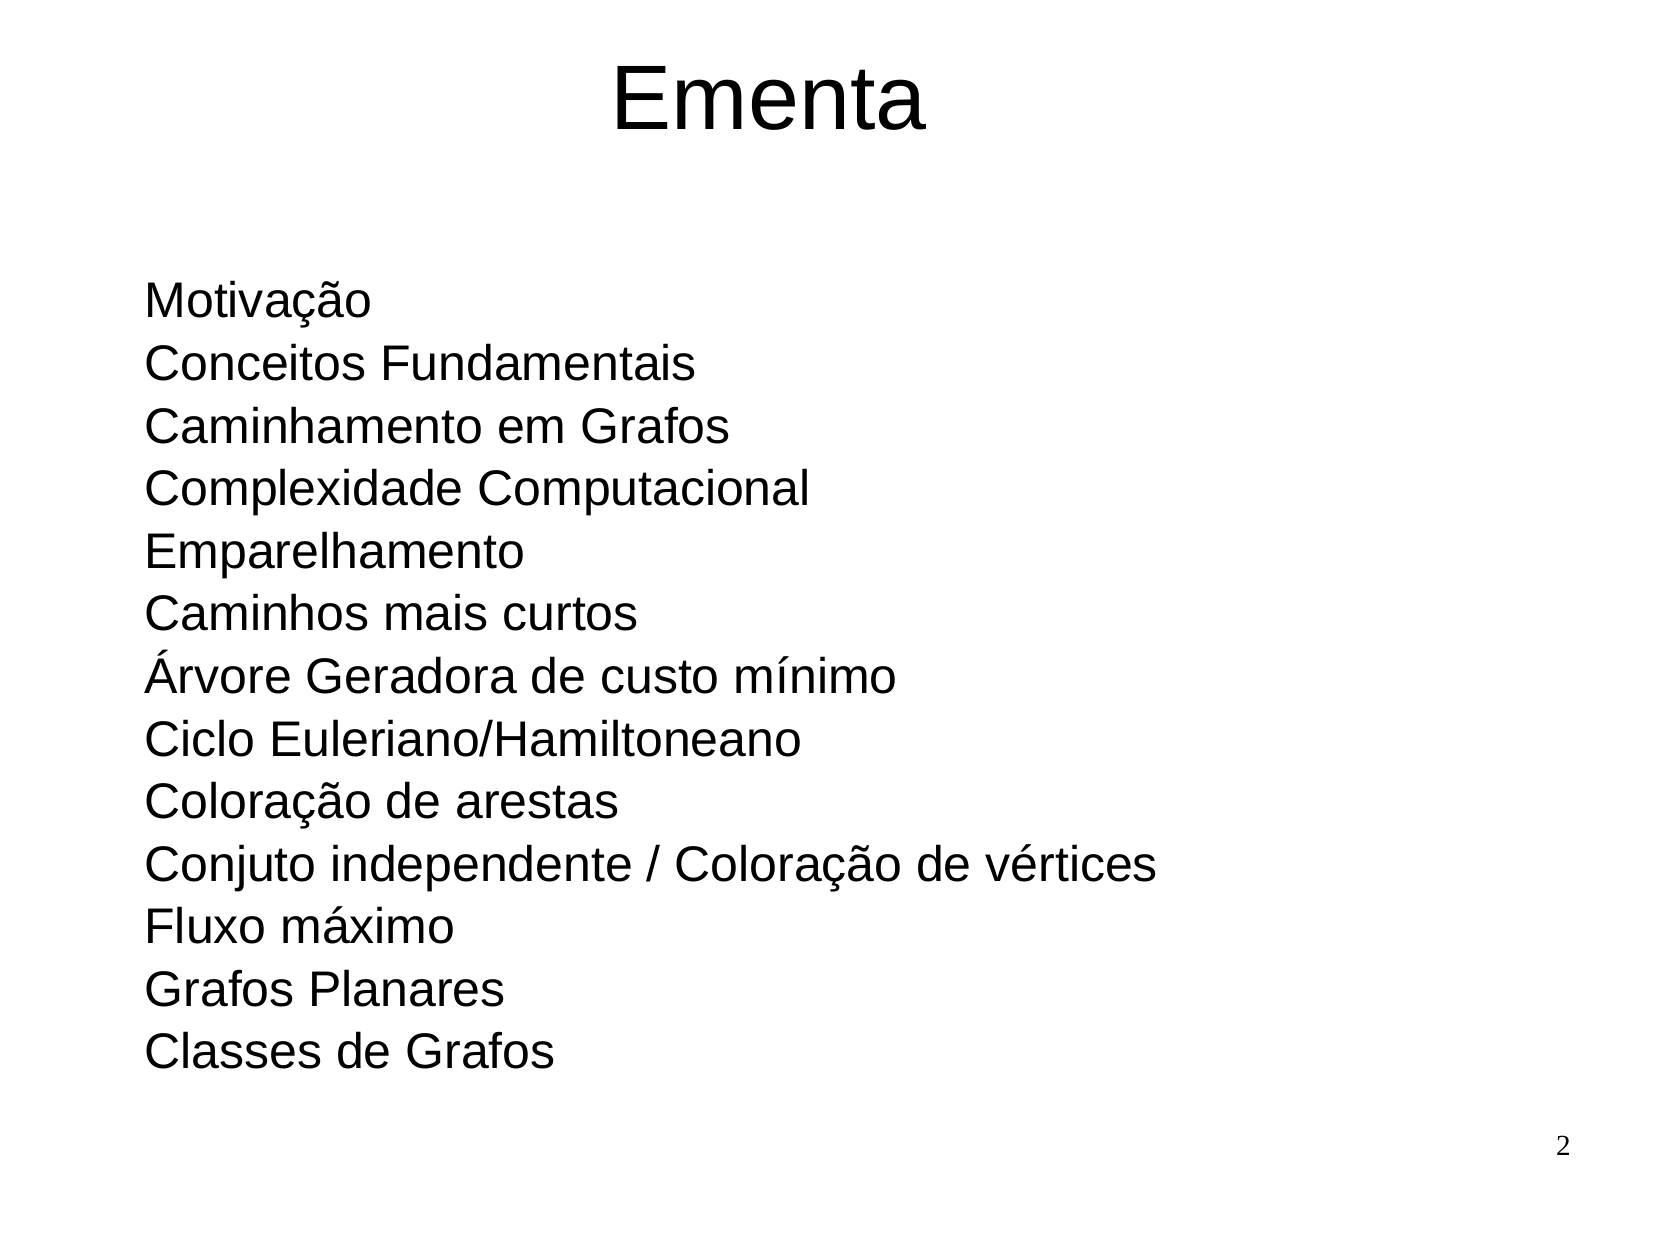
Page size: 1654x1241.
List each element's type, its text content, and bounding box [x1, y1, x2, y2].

title Ementa [237, 38, 1300, 157]
list Motivação Conceitos Fundamentais Caminhamento em Grafos Complexidade Computacional Emparelhamento Caminhos mais curtos Árvore Geradora de custo mínimo Ciclo Euleriano/Hamiltoneano Coloração de arestas Conjuto independente / Coloração de vértices Fluxo máximo Grafos Planares Classes de Grafos [129, 270, 1443, 1156]
